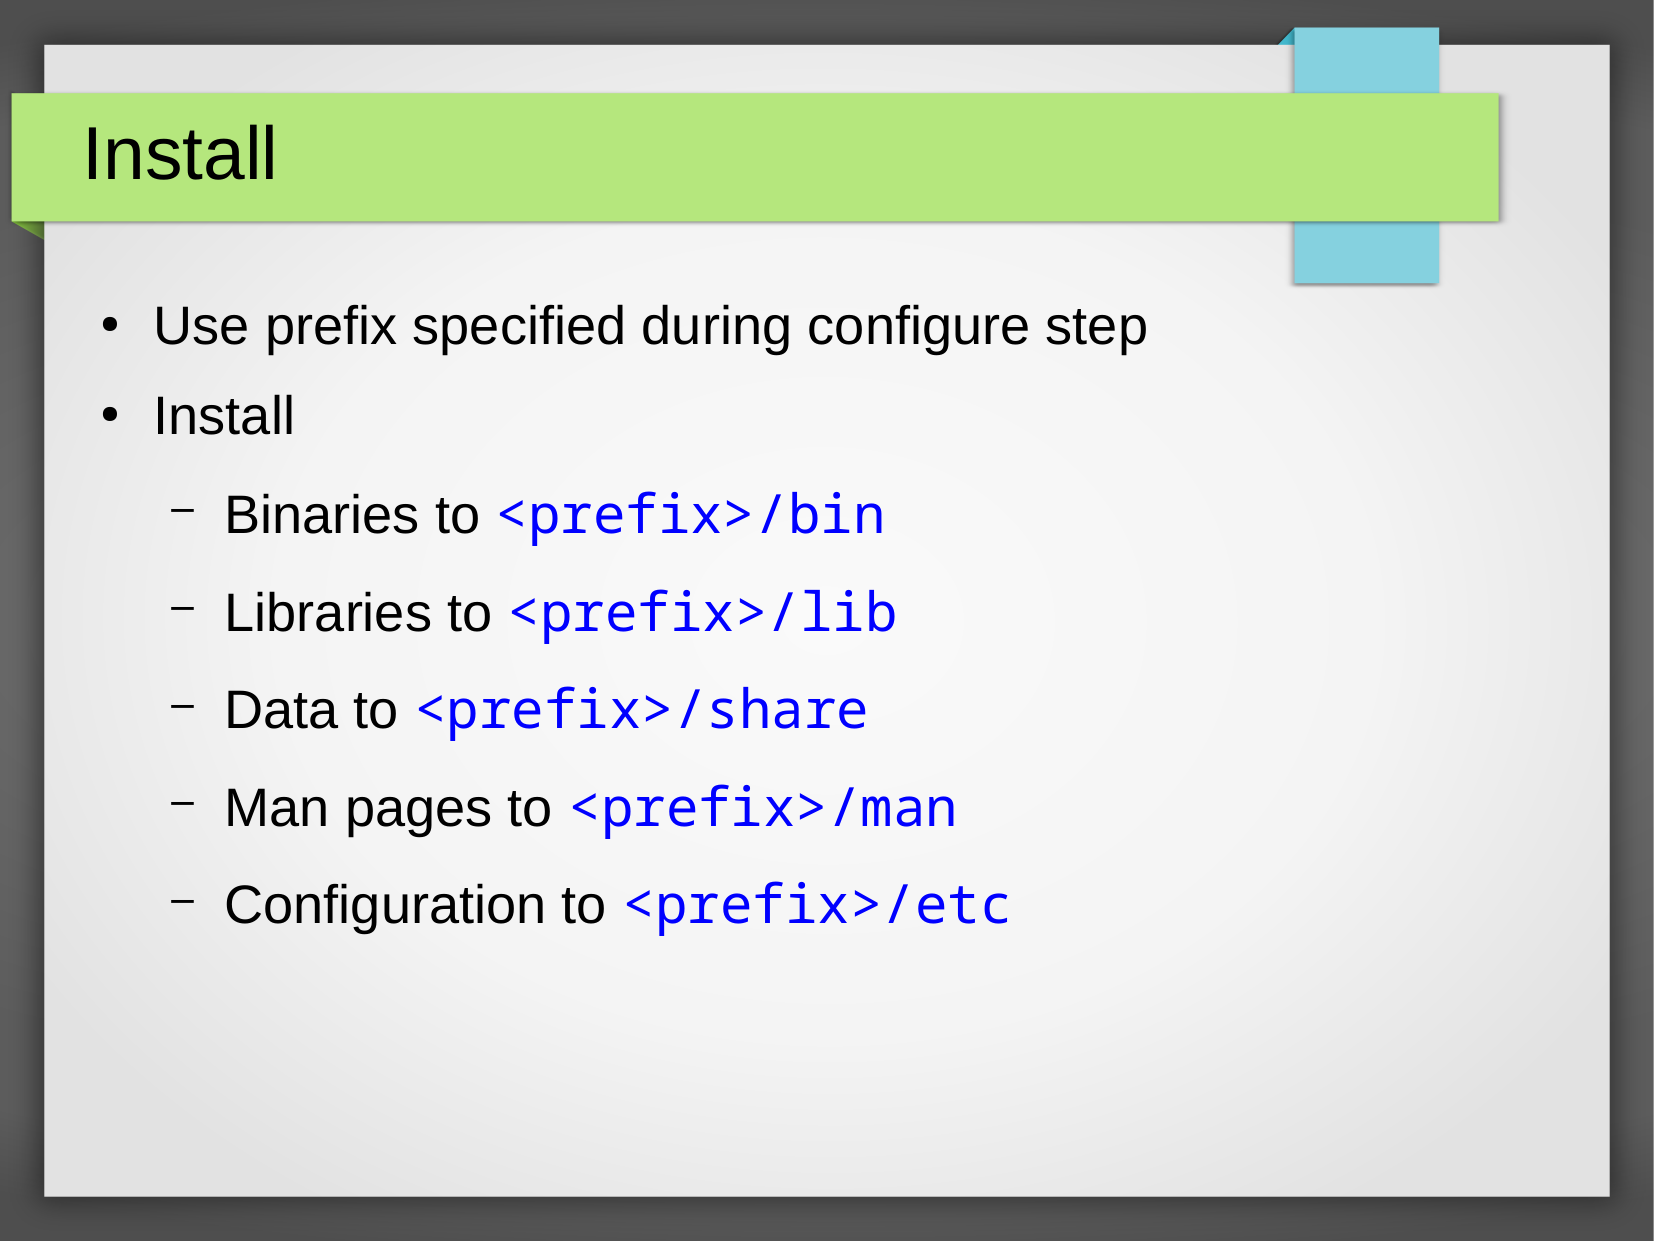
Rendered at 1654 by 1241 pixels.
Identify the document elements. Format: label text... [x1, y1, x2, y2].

title Install [82, 94, 1264, 213]
picture [0, 0, 1654, 1241]
list Use prefix specified during configure step Install Binaries to <prefix>/bin Libraries to <prefix>/lib Data to <prefix>/share Man pages to <prefix>/man Configuration to <prefix>/etc [82, 295, 1571, 1015]
